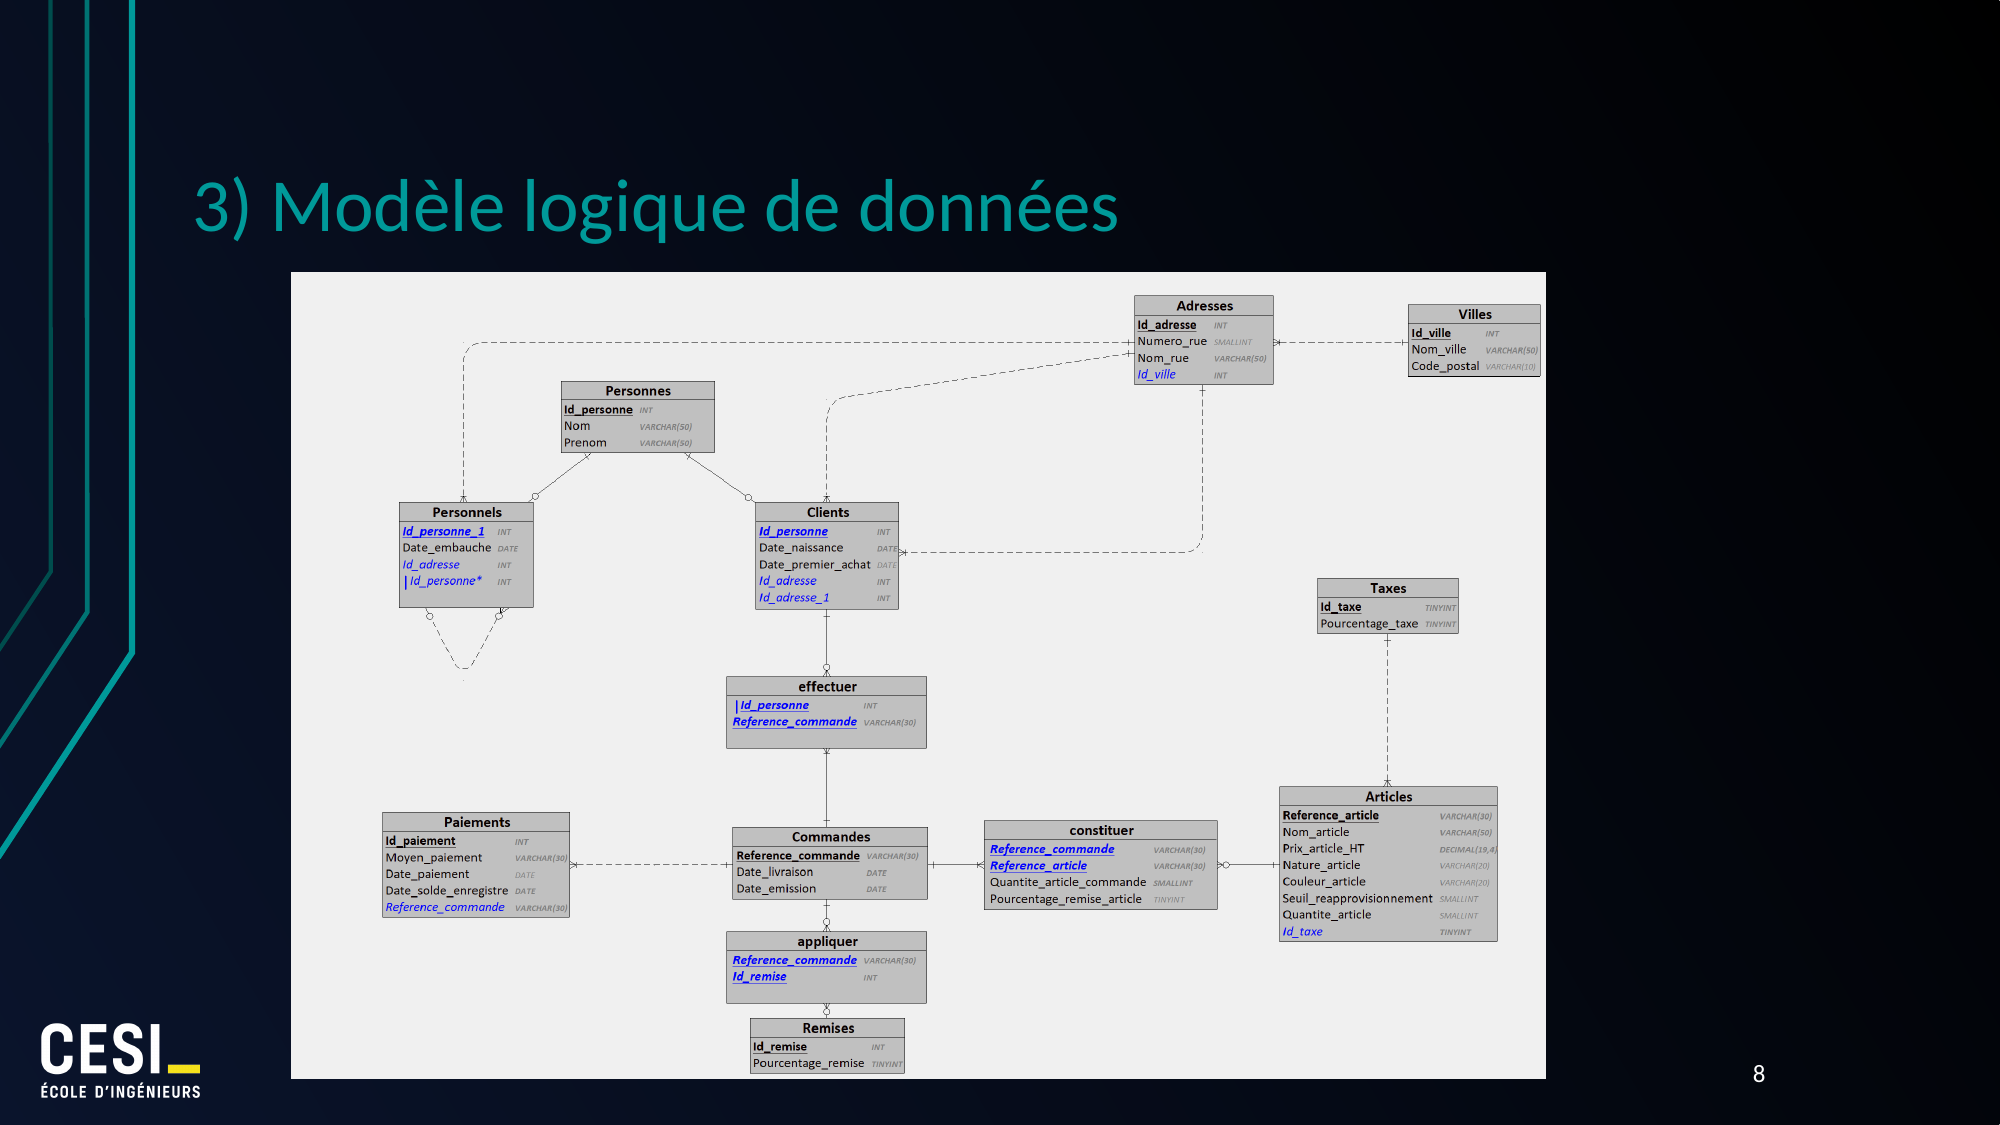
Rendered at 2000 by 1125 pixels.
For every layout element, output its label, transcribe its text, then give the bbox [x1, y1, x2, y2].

picture [0, 940, 241, 1125]
text_box ‹N°› [1732, 1042, 1900, 1103]
picture [291, 272, 1546, 1079]
title 3) Modèle logique de données [172, 149, 1162, 258]
